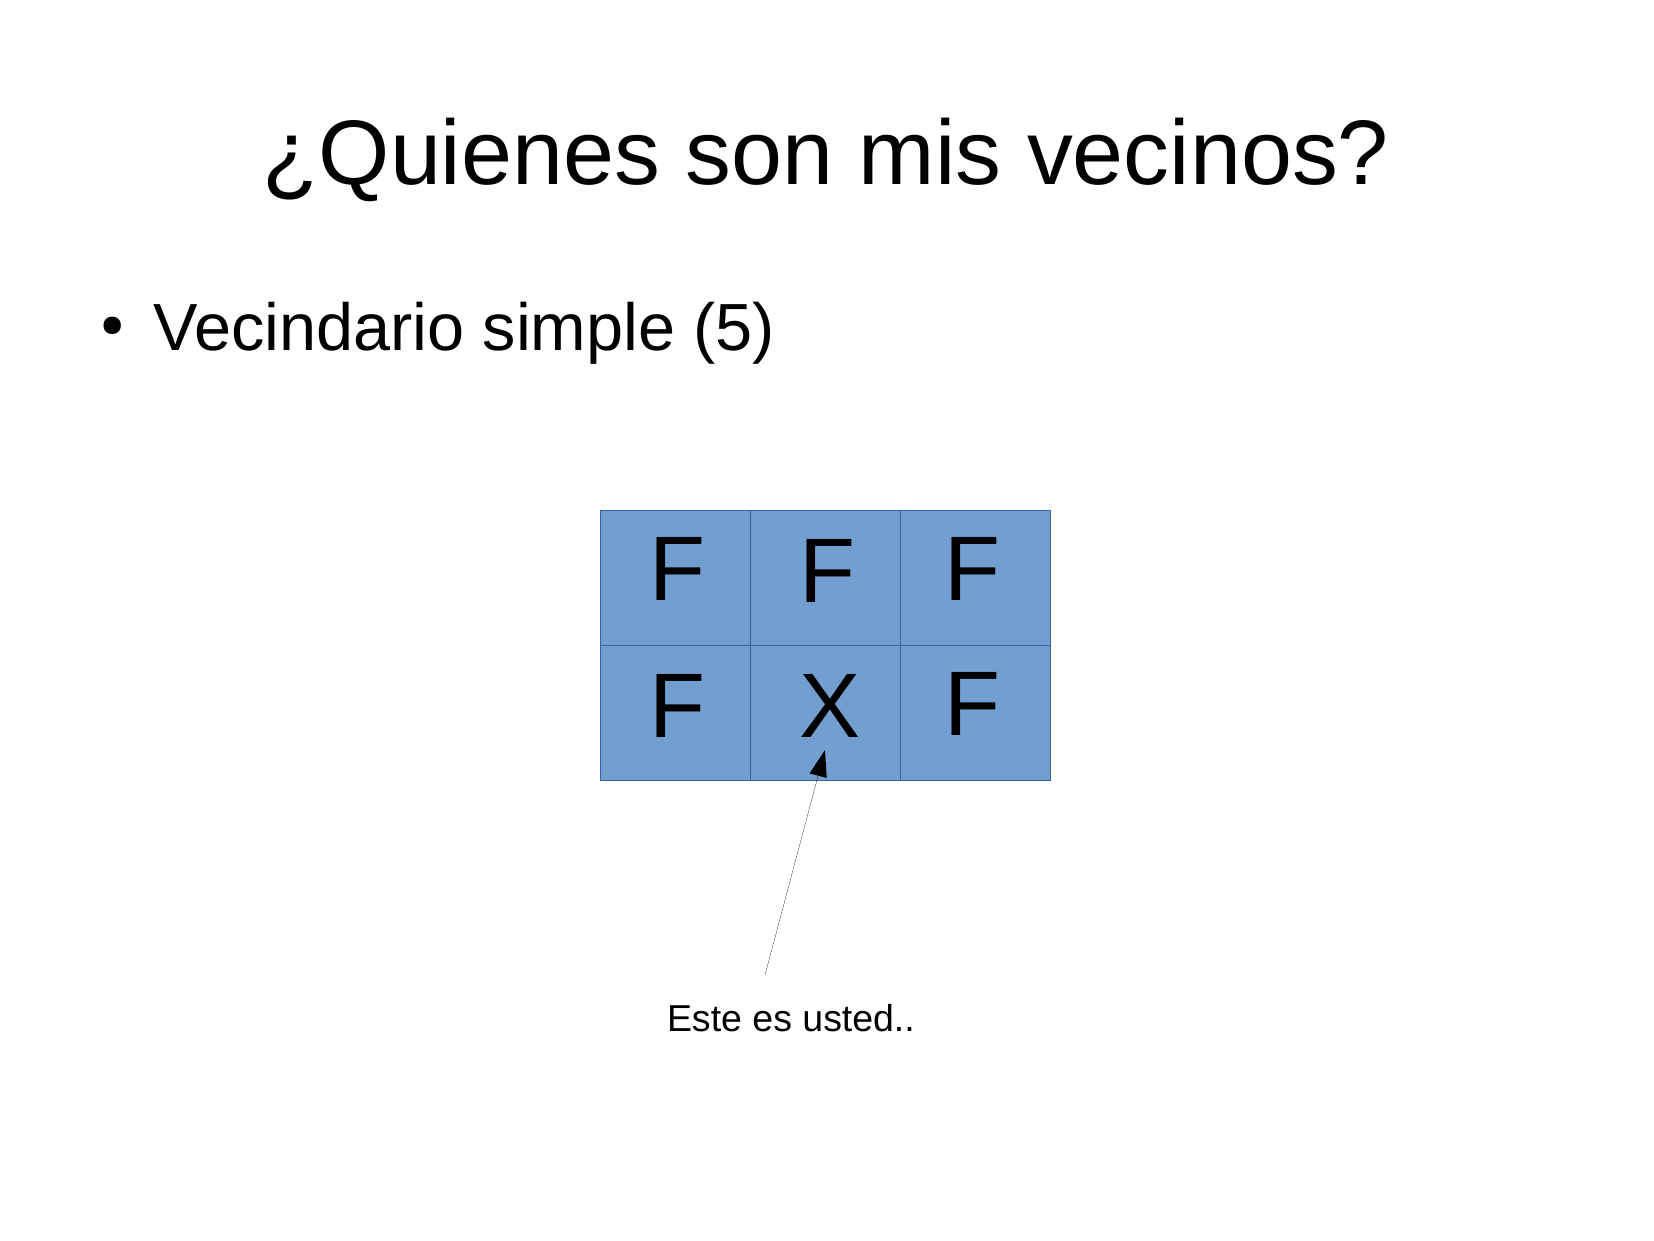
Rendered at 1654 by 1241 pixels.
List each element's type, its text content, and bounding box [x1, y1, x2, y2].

text_box F [930, 645, 1016, 763]
text_box F [634, 510, 721, 628]
list Vecindario simple (5) [82, 290, 1571, 1010]
text_box F [634, 647, 721, 766]
text_box X [784, 647, 871, 781]
text_box Este es usted.. [652, 990, 931, 1047]
text_box F [784, 512, 871, 631]
title ¿Quienes son mis vecinos? [82, 49, 1571, 257]
text_box F [930, 510, 1016, 628]
text_box [600, 510, 1051, 781]
